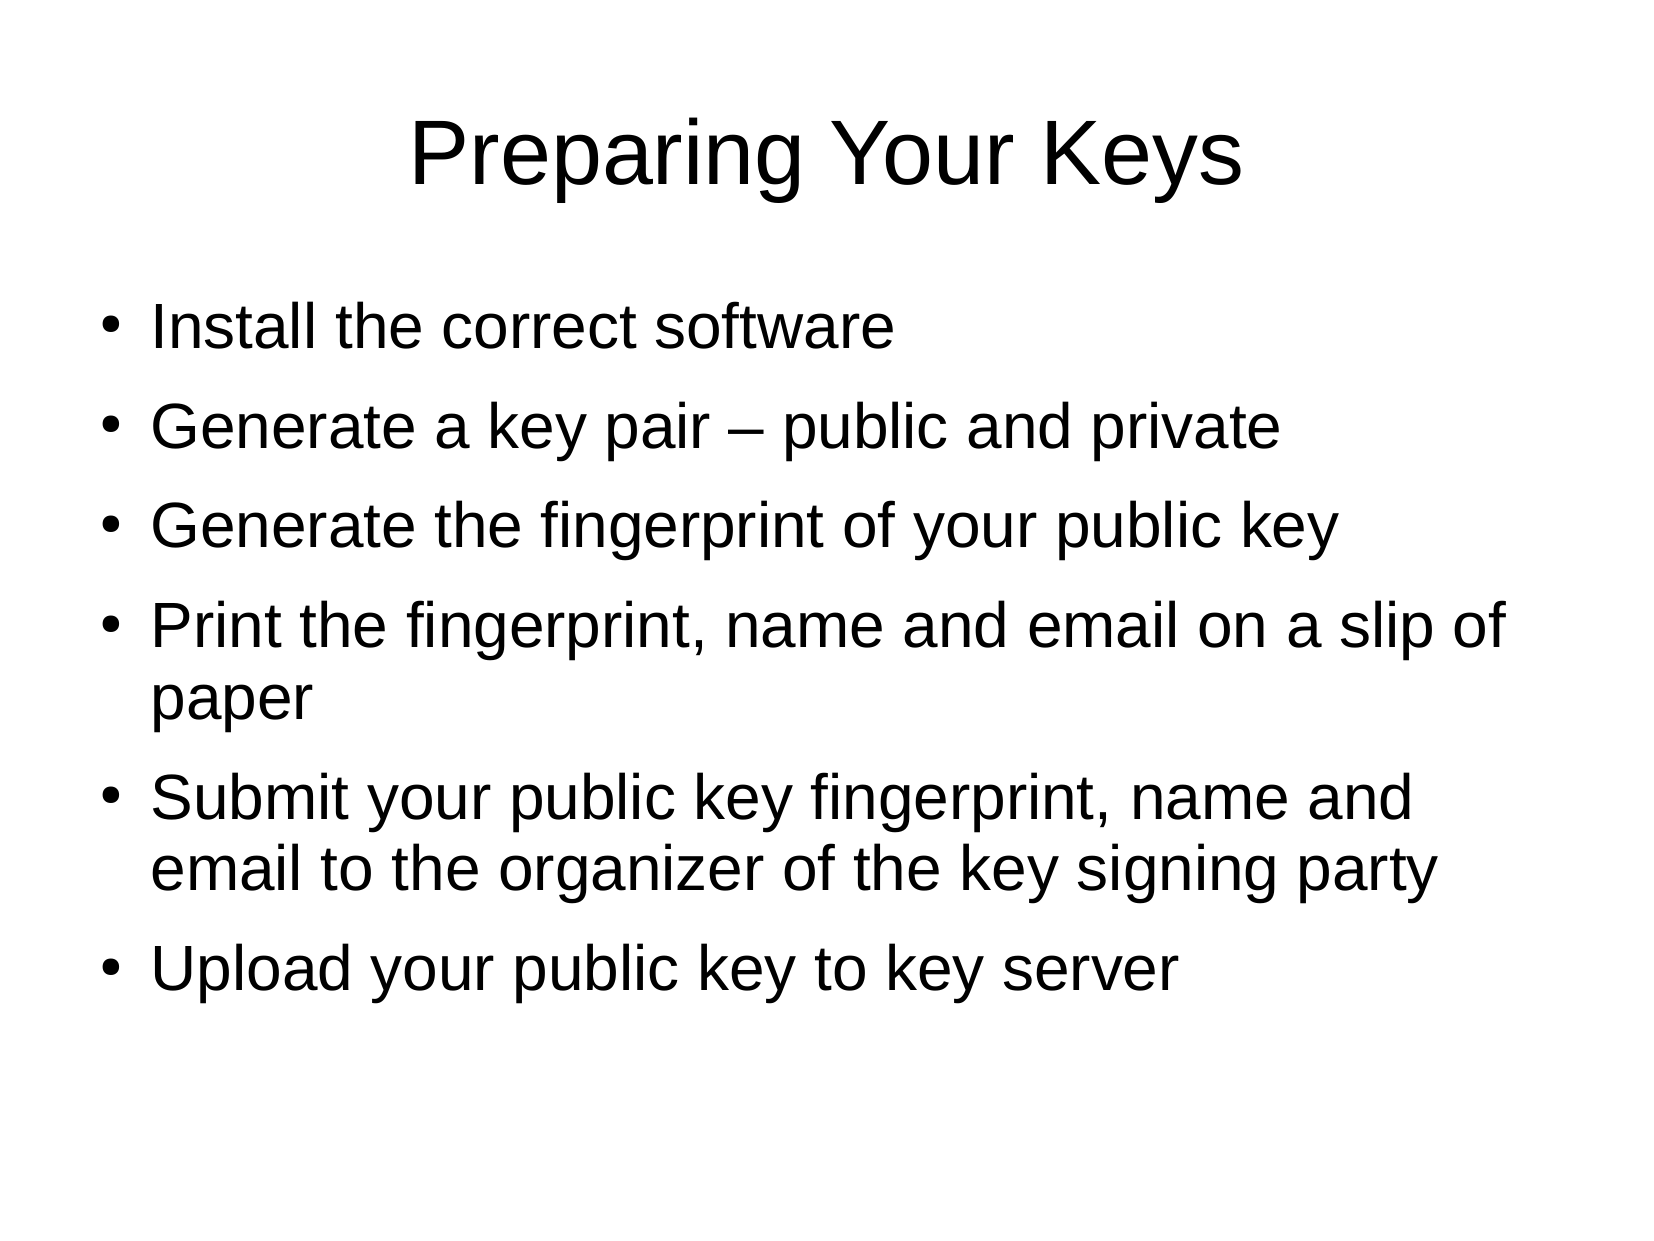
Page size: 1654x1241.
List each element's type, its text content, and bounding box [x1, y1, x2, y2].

list Install the correct software Generate a key pair – public and private Generate the fingerprint of your public key Print the fingerprint, name and email on a slip of paper Submit your public key fingerprint, name and email to the organizer of the key signing party Upload your public key to key server [82, 290, 1571, 1010]
title Preparing Your Keys [82, 49, 1571, 257]
